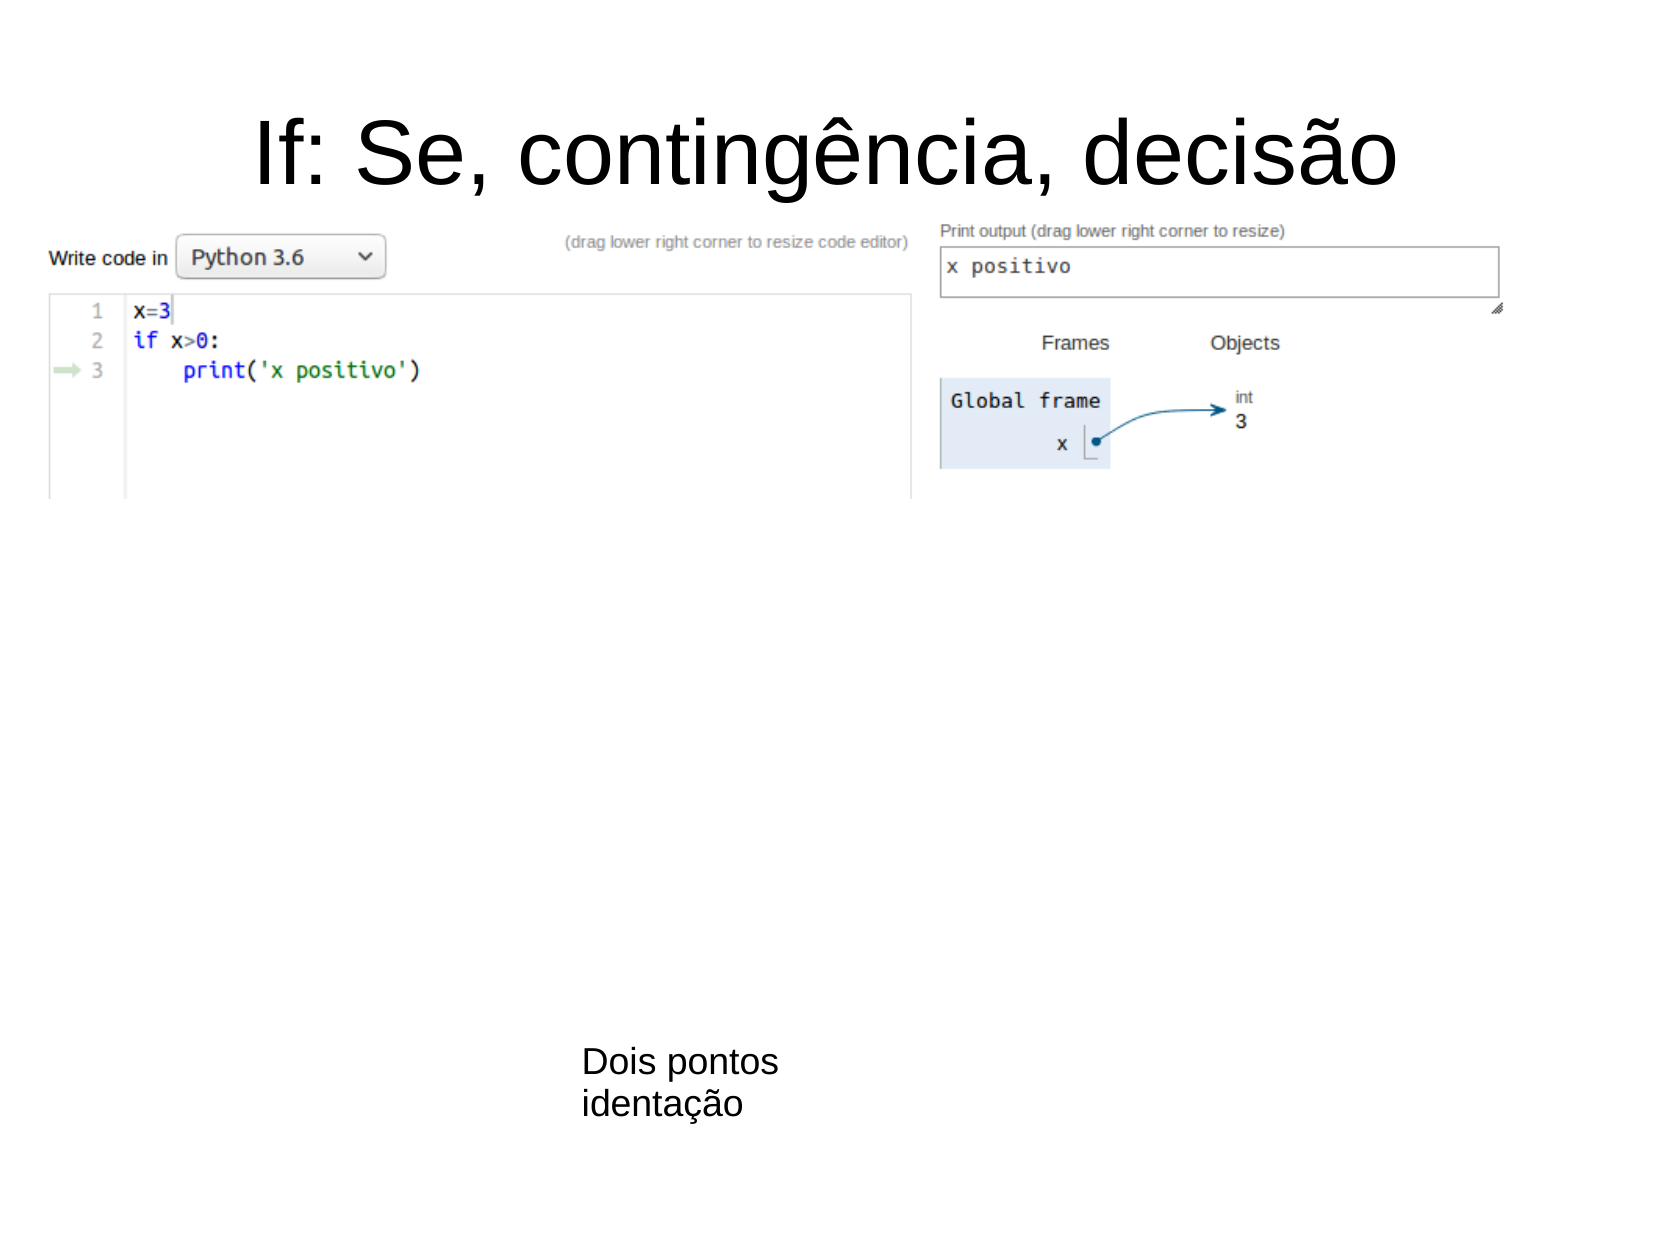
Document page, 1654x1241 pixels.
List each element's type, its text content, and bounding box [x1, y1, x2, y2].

title If: Se, contingência, decisão [82, 49, 1571, 212]
picture [35, 212, 1600, 499]
text_box Dois pontos identação [566, 1033, 945, 1223]
